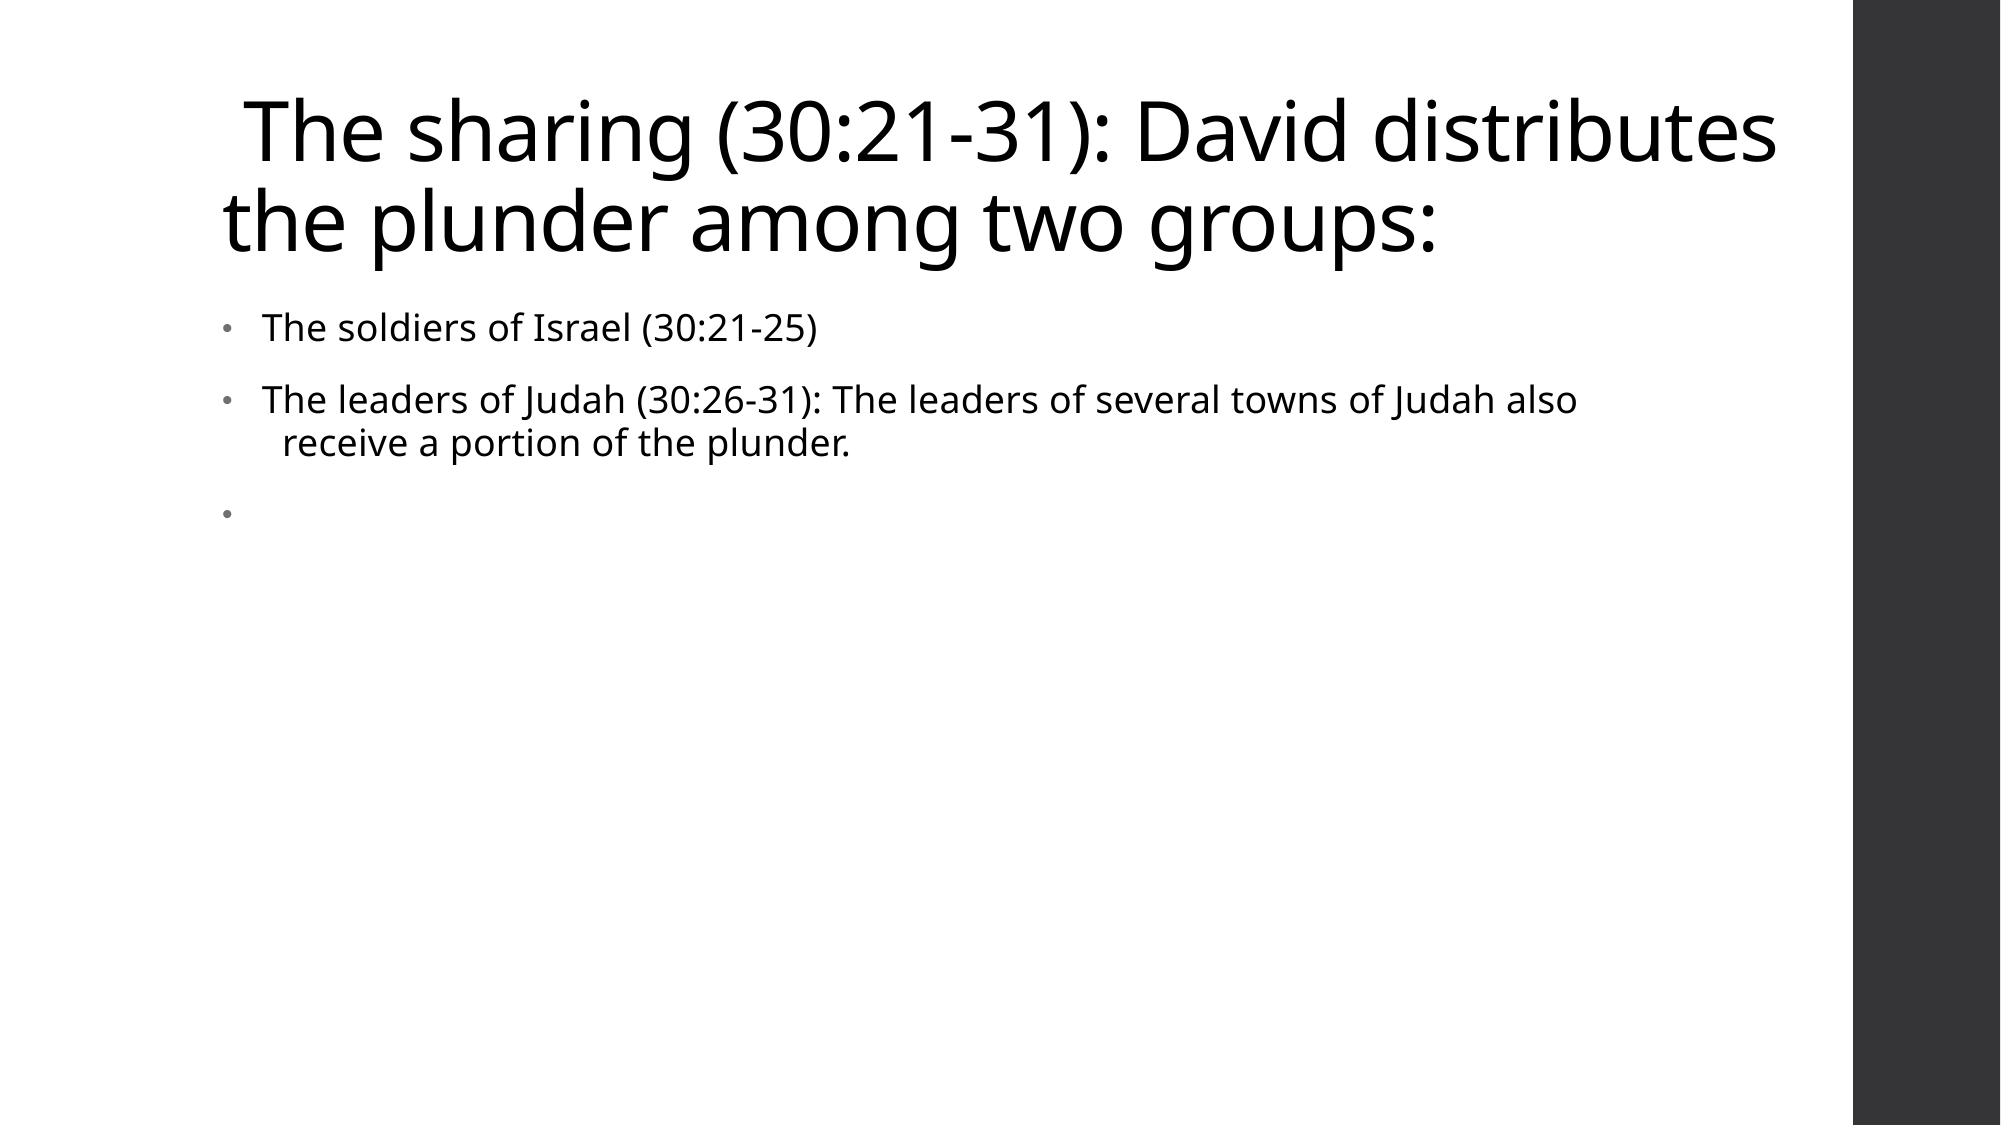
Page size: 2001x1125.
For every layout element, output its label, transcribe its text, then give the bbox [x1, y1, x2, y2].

title The sharing (30:21-31): David distributes the plunder among two groups: [206, 60, 1797, 278]
list The soldiers of Israel (30:21-25) The leaders of Judah (30:26-31): The leaders of several towns of Judah also receive a portion of the plunder. [206, 299, 1617, 1014]
